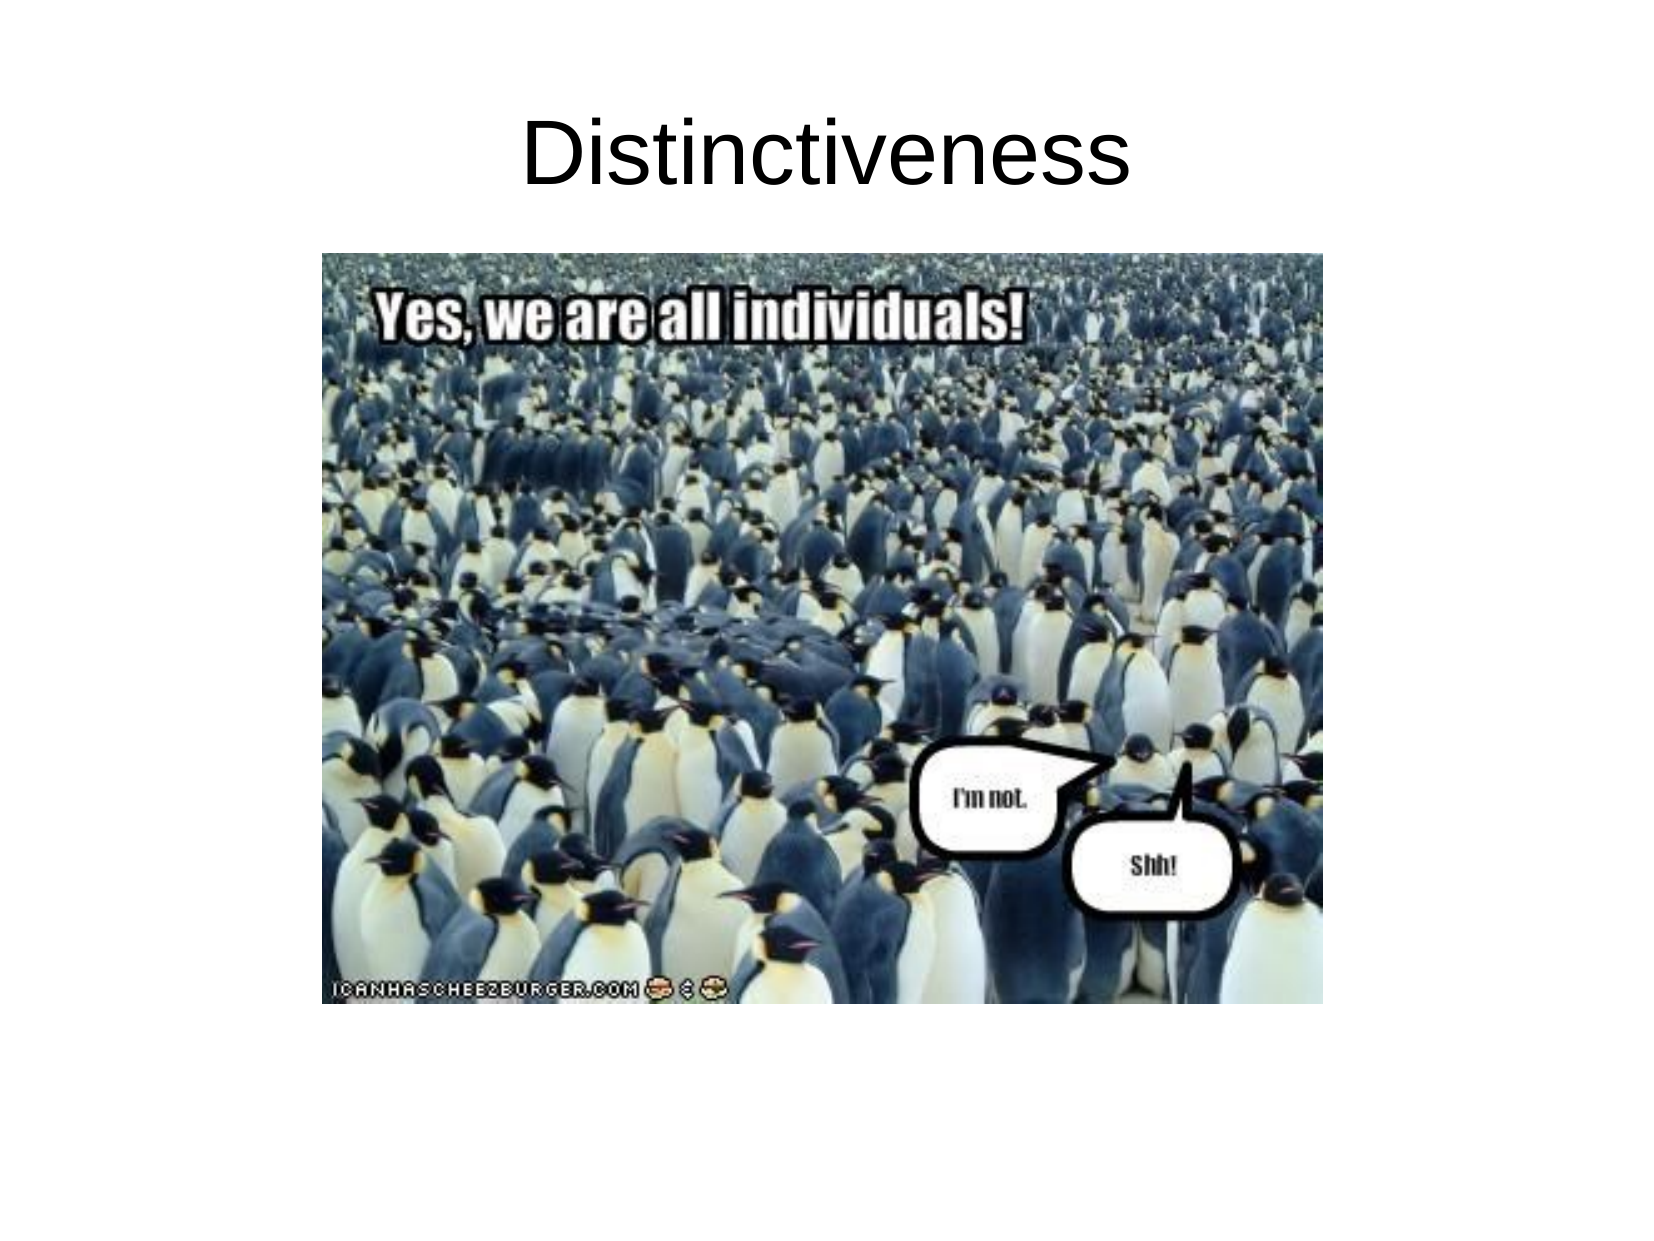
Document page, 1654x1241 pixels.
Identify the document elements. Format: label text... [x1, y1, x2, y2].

picture [322, 253, 1323, 1004]
title Distinctiveness [82, 49, 1571, 257]
